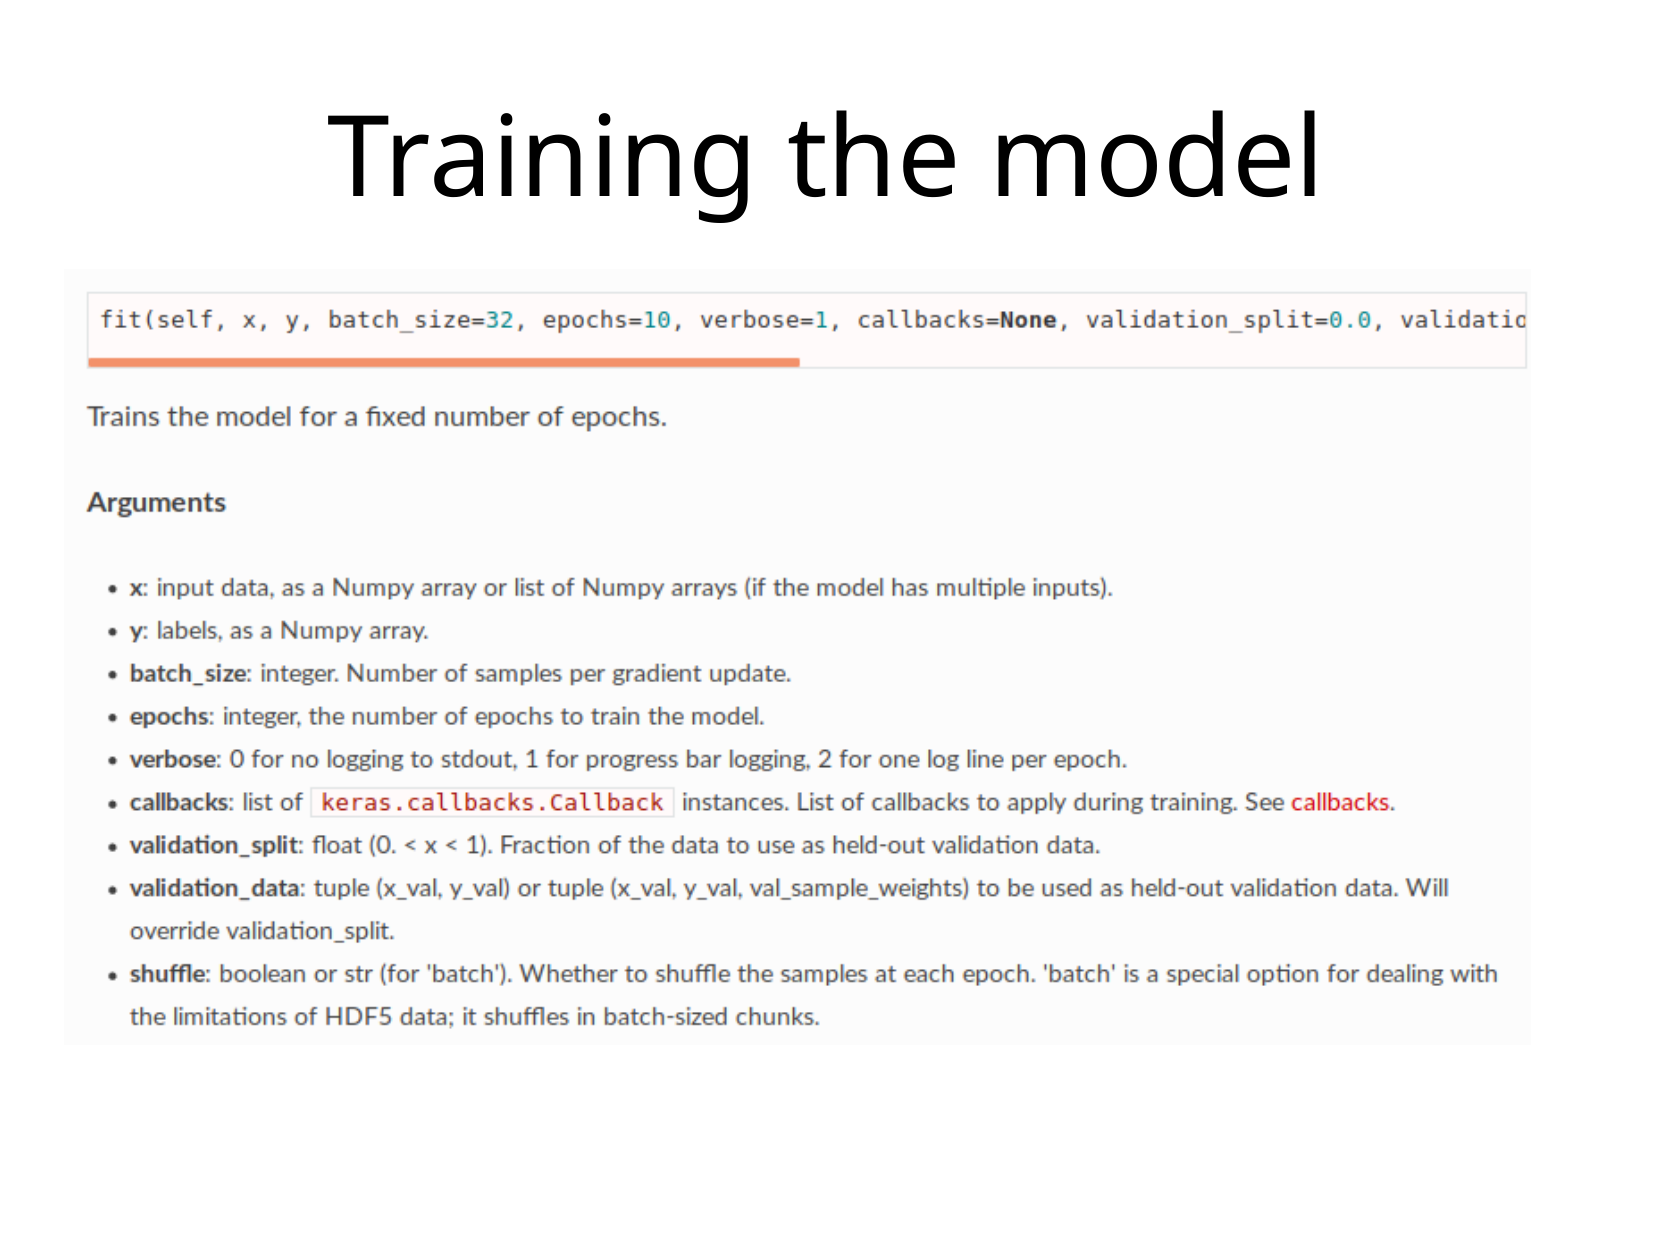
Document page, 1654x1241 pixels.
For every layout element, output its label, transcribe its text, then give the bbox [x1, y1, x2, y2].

title Training the model [82, 49, 1571, 257]
picture [64, 269, 1531, 1045]
